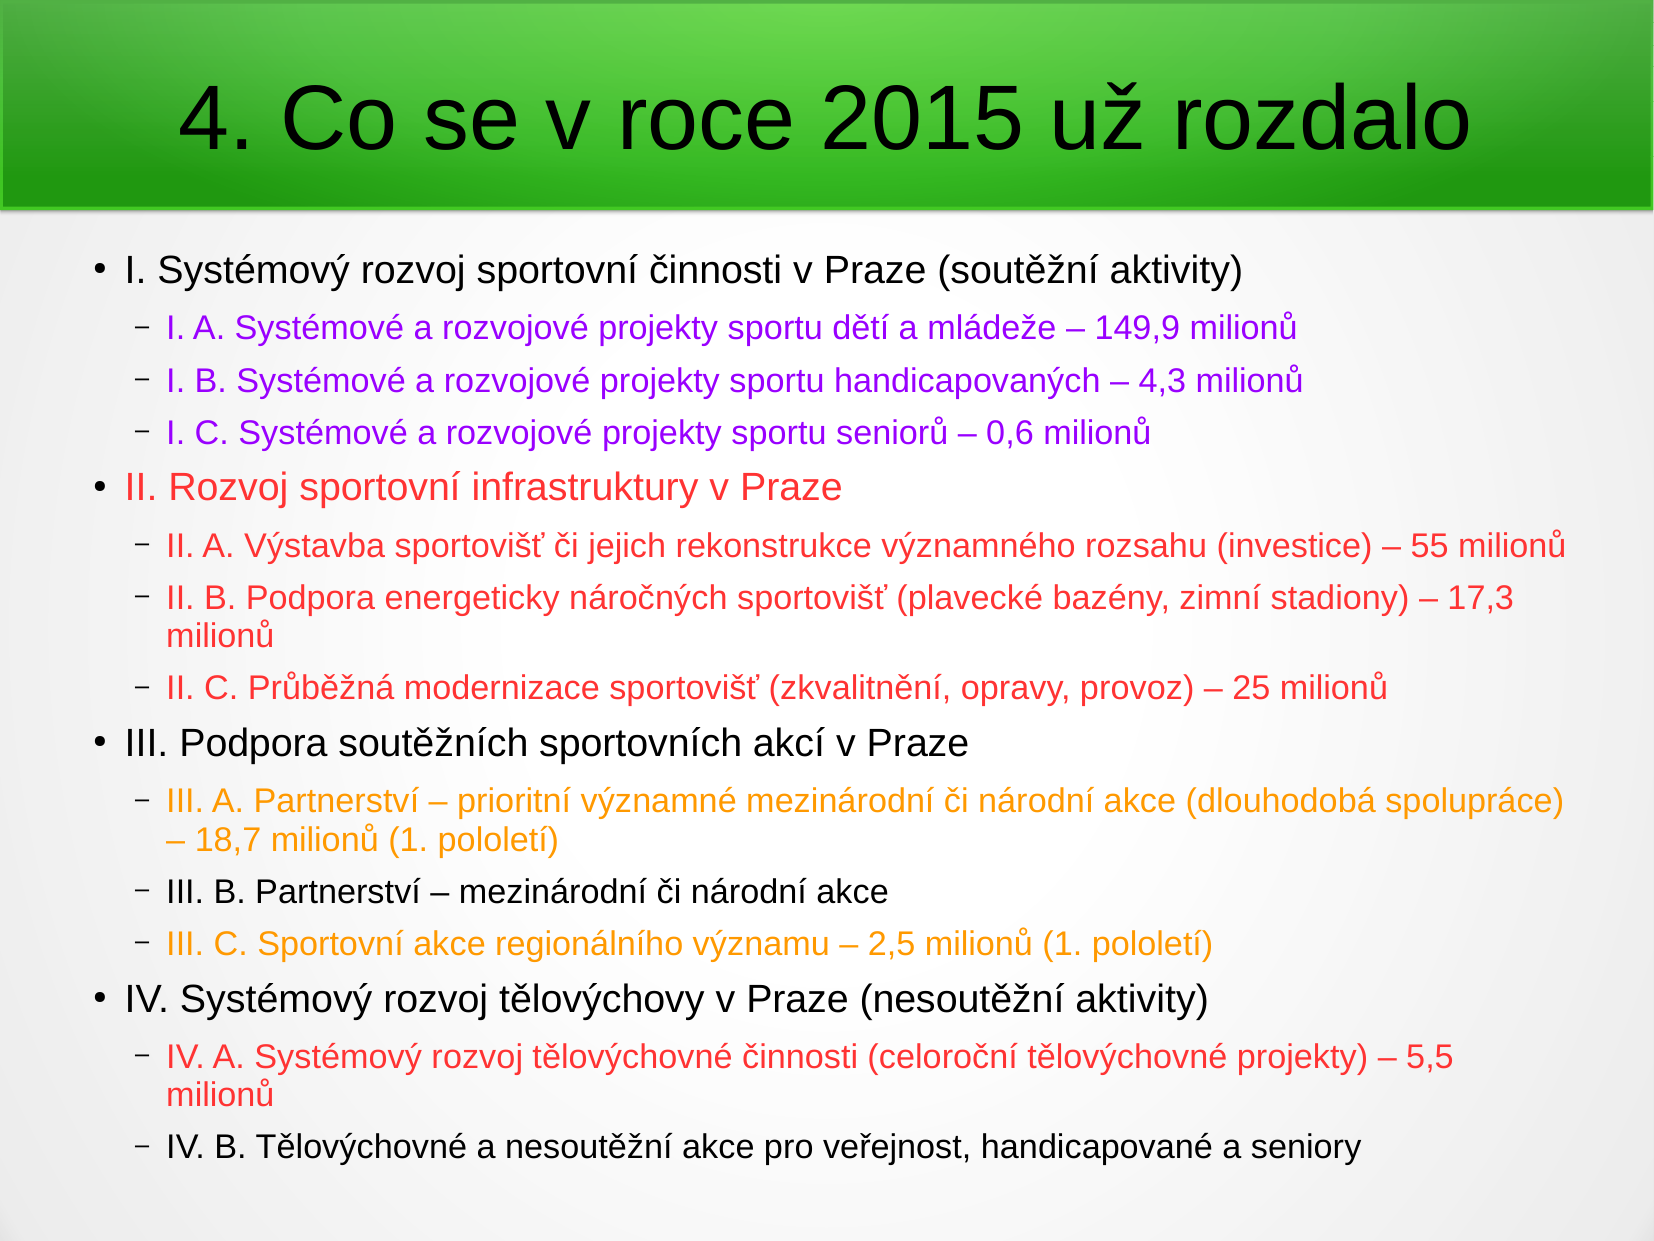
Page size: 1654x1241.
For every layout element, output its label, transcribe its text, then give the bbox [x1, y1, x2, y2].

title 4. Co se v roce 2015 už rozdalo [82, 47, 1571, 189]
list I. Systémový rozvoj sportovní činnosti v Praze (soutěžní aktivity) I. A. Systémové a rozvojové projekty sportu dětí a mládeže – 149,9 milionů I. B. Systémové a rozvojové projekty sportu handicapovaných – 4,3 milionů I. C. Systémové a rozvojové projekty sportu seniorů – 0,6 milionů II. Rozvoj sportovní infrastruktury v Praze II. A. Výstavba sportovišť či jejich rekonstrukce významného rozsahu (investice) – 55 milionů II. B. Podpora energeticky náročných sportovišť (plavecké bazény, zimní stadiony) – 17,3 milionů II. C. Průběžná modernizace sportovišť (zkvalitnění, opravy, provoz) – 25 milionů III. Podpora soutěžních sportovních akcí v Praze III. A. Partnerství – prioritní významné mezinárodní či národní akce (dlouhodobá spolupráce) – 18,7 milionů (1. pololetí) III. B. Partnerství – mezinárodní či národní akce III. C. Sportovní akce regionálního významu – 2,5 milionů (1. pololetí) IV. Systémový rozvoj tělovýchovy v Praze (nesoutěžní aktivity) IV. A. Systémový rozvoj tělovýchovné činnosti (celoroční tělovýchovné projekty) – 5,5 milionů IV. B. Tělovýchovné a nesoutěžní akce pro veřejnost, handicapované a seniory [82, 248, 1571, 1193]
